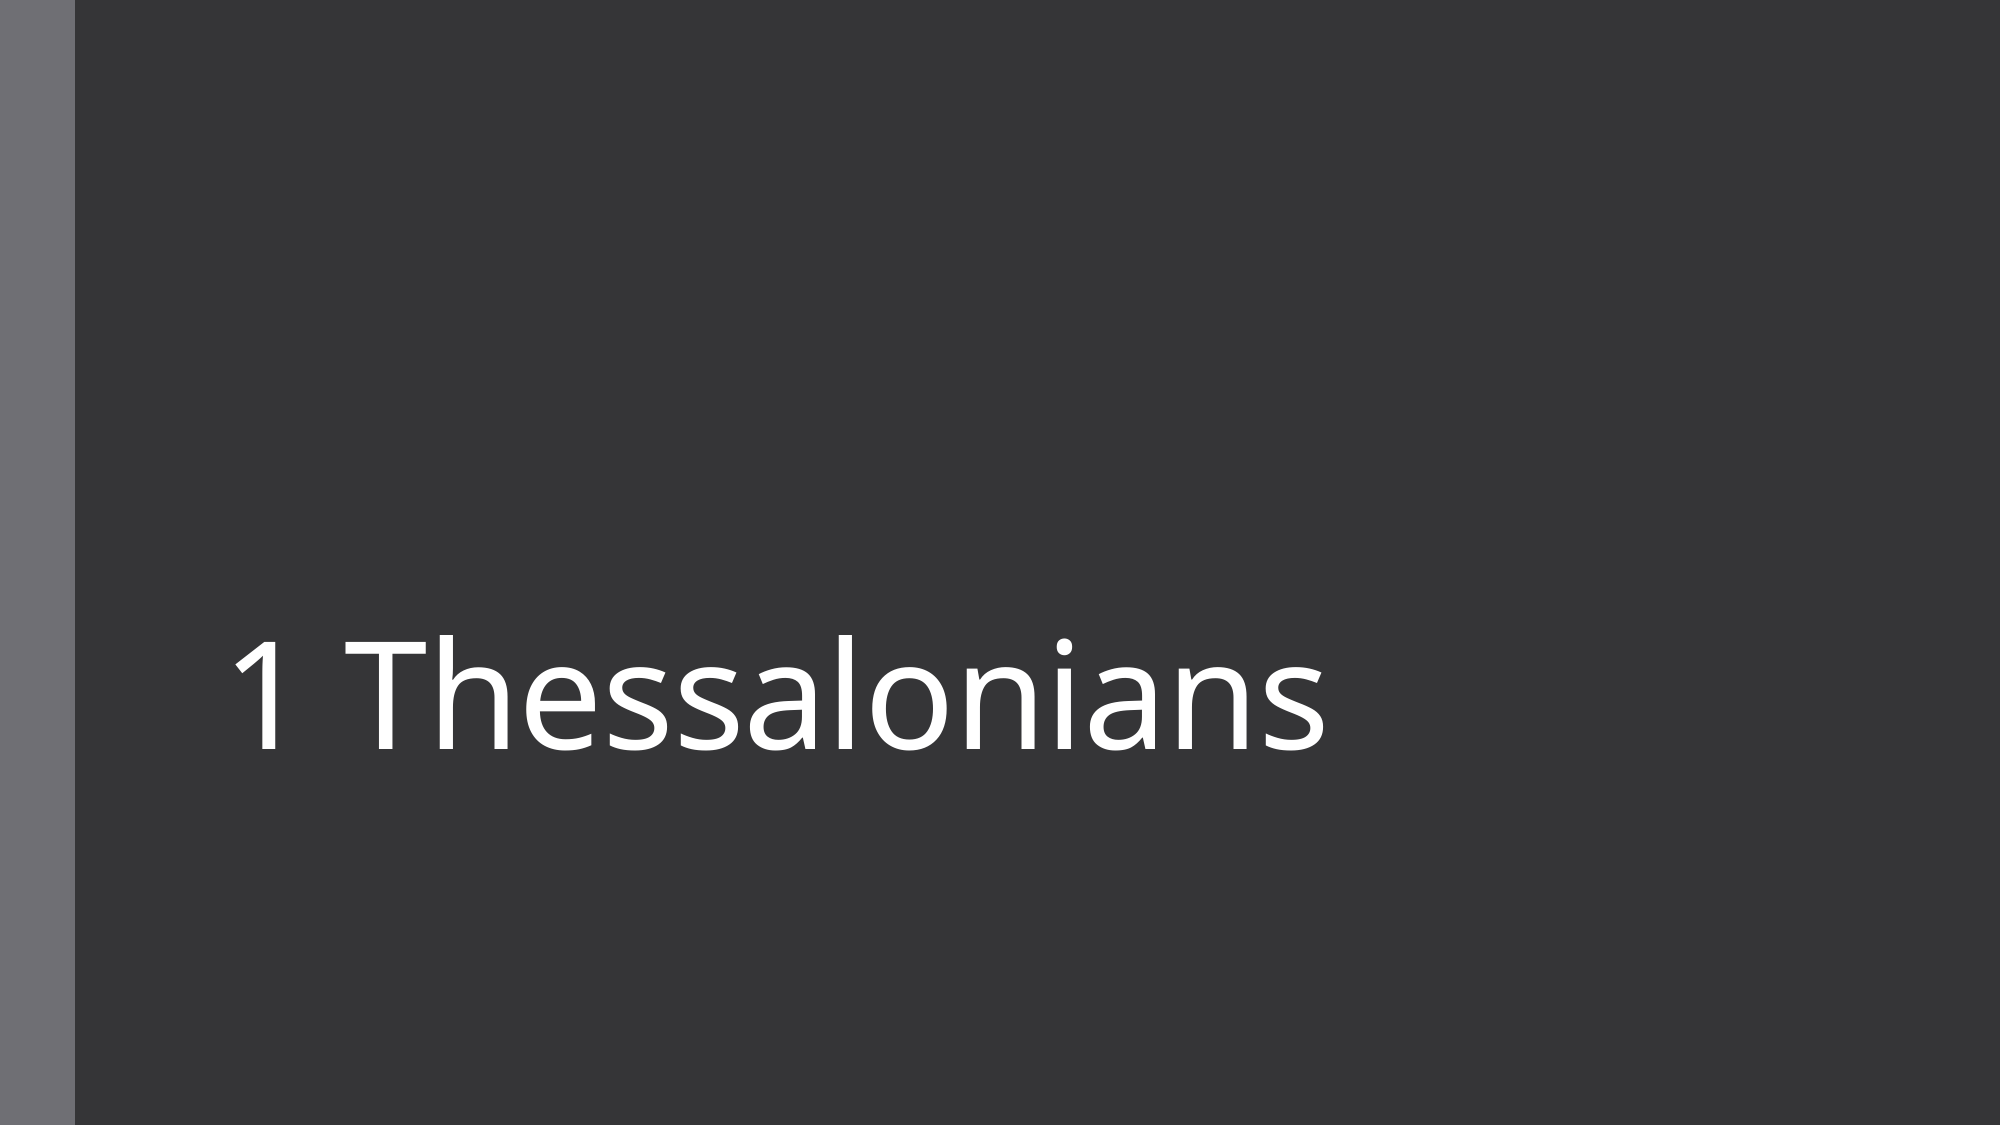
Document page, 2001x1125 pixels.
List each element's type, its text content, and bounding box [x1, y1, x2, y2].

title 1 Thessalonians [206, 124, 1752, 788]
